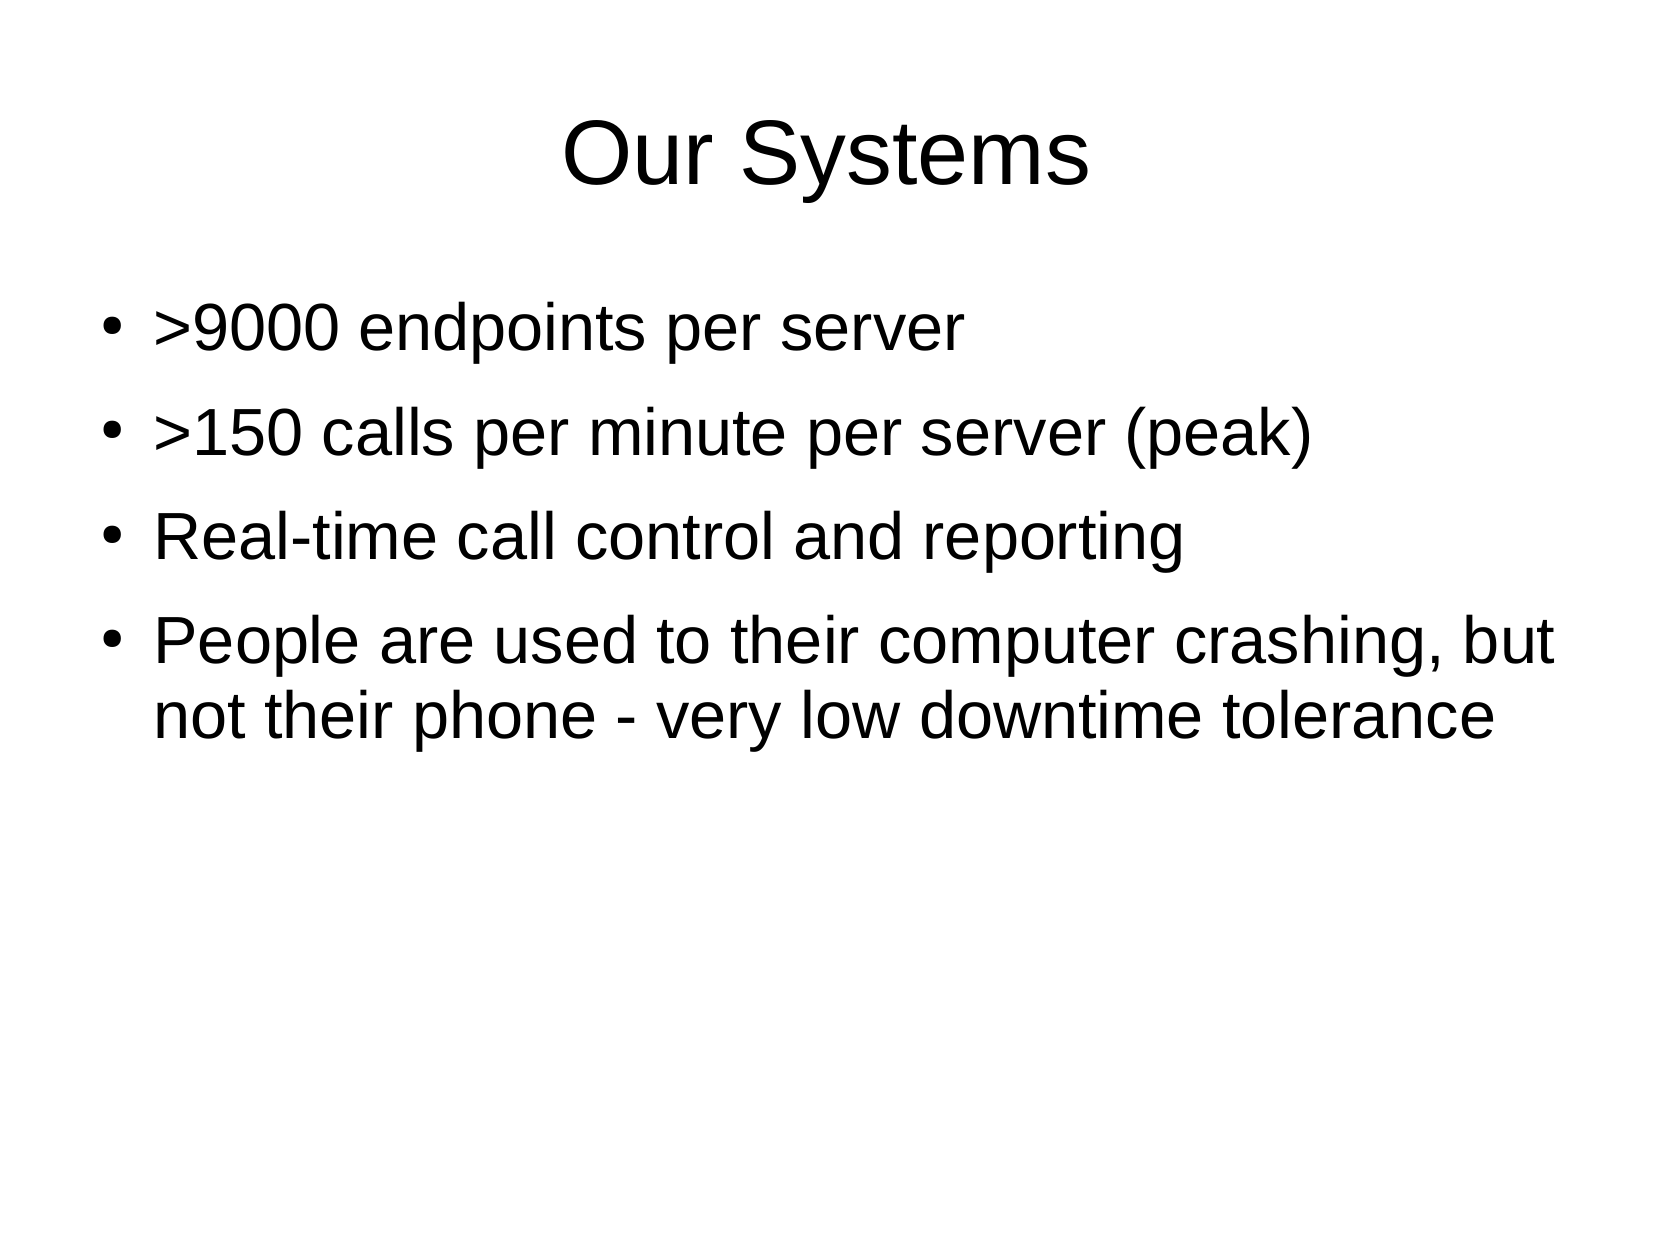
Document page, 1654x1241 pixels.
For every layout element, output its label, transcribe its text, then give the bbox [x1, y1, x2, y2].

list >9000 endpoints per server >150 calls per minute per server (peak) Real-time call control and reporting People are used to their computer crashing, but not their phone - very low downtime tolerance [82, 290, 1571, 1109]
title Our Systems [82, 49, 1571, 257]
